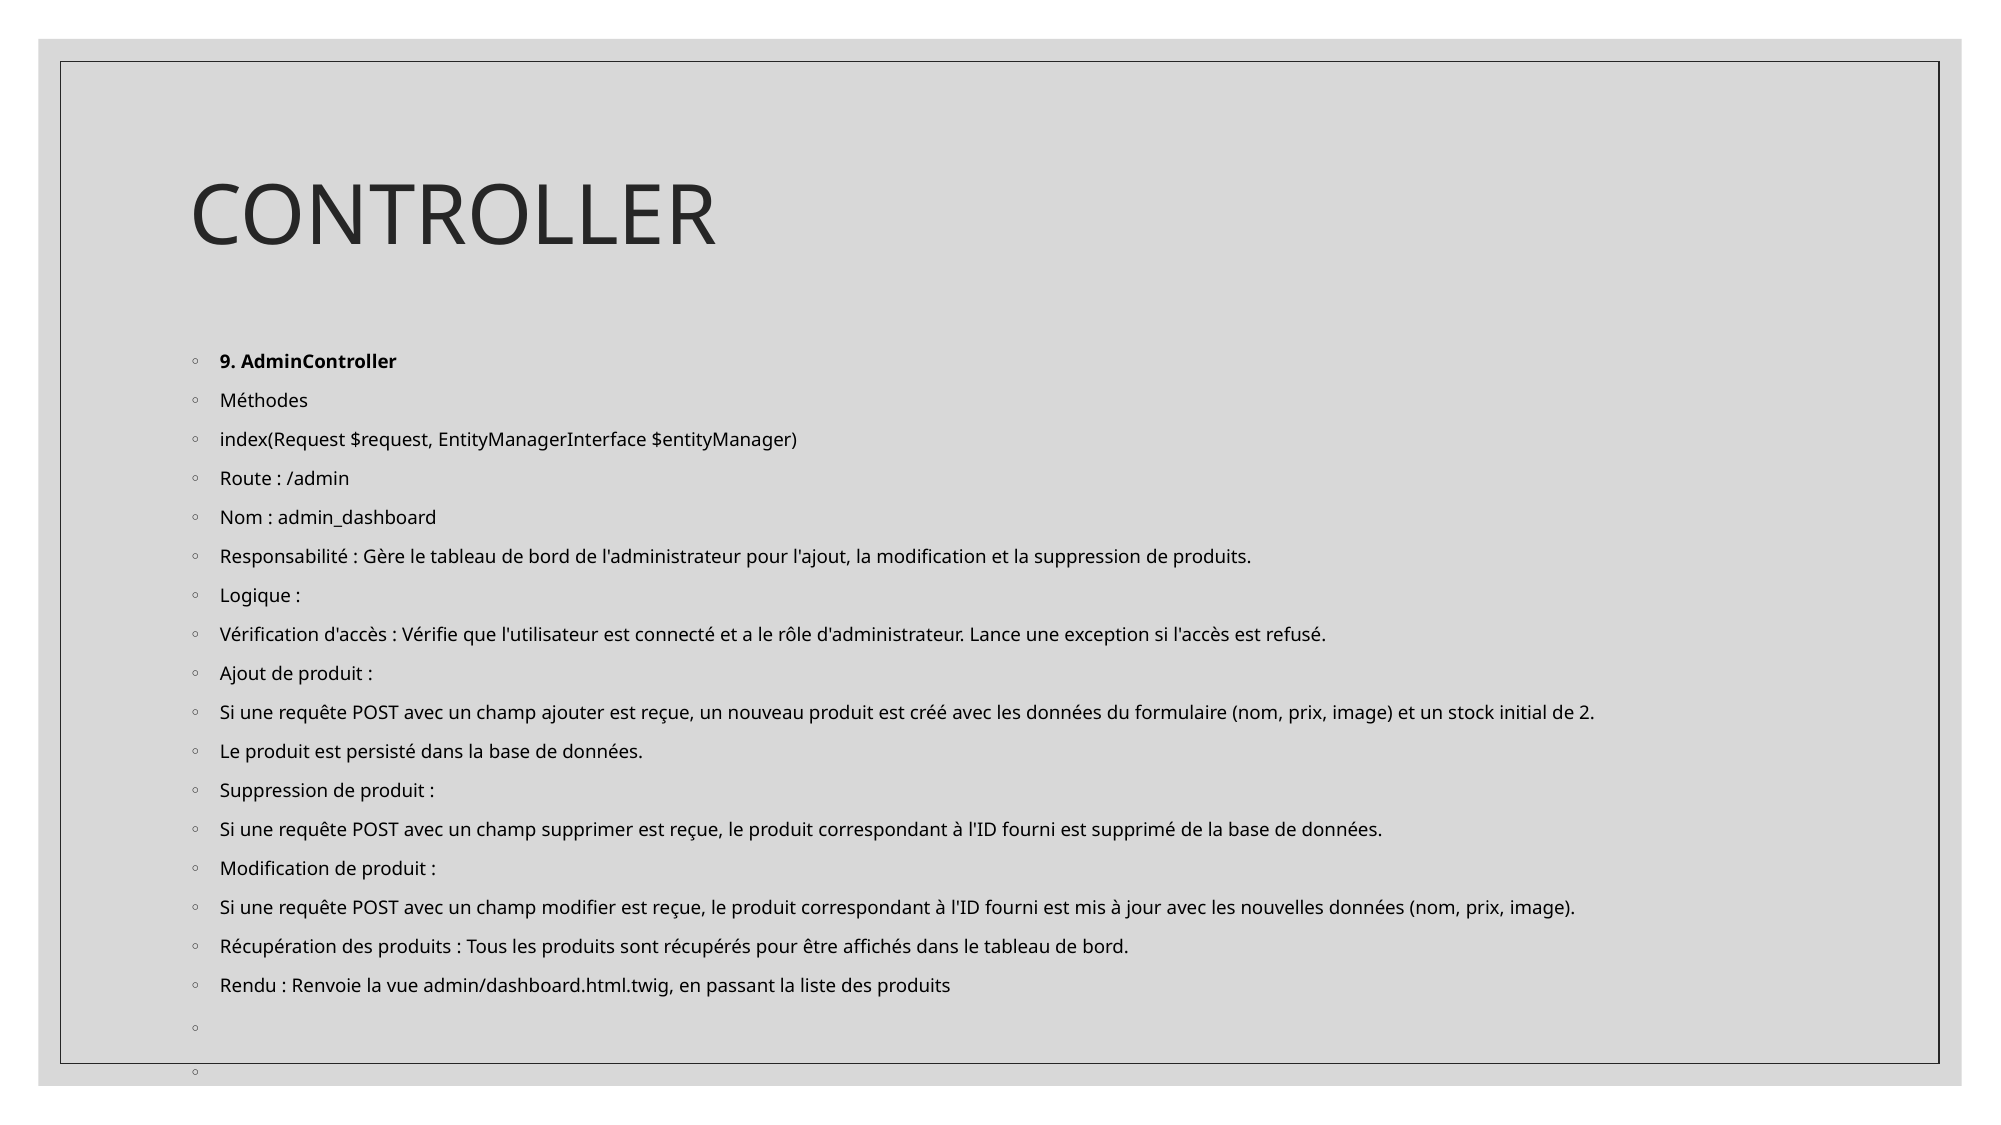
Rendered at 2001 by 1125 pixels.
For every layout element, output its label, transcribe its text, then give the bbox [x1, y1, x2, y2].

list 9. AdminController Méthodes index(Request $request, EntityManagerInterface $entityManager) Route : /admin Nom : admin_dashboard Responsabilité : Gère le tableau de bord de l'administrateur pour l'ajout, la modification et la suppression de produits. Logique : Vérification d'accès : Vérifie que l'utilisateur est connecté et a le rôle d'administrateur. Lance une exception si l'accès est refusé. Ajout de produit : Si une requête POST avec un champ ajouter est reçue, un nouveau produit est créé avec les données du formulaire (nom, prix, image) et un stock initial de 2. Le produit est persisté dans la base de données. Suppression de produit : Si une requête POST avec un champ supprimer est reçue, le produit correspondant à l'ID fourni est supprimé de la base de données. Modification de produit : Si une requête POST avec un champ modifier est reçue, le produit correspondant à l'ID fourni est mis à jour avec les nouvelles données (nom, prix, image). Récupération des produits : Tous les produits sont récupérés pour être affichés dans le tableau de bord. Rendu : Renvoie la vue admin/dashboard.html.twig, en passant la liste des produits [174, 345, 1825, 1043]
title CONTROLLER [174, 105, 1825, 331]
